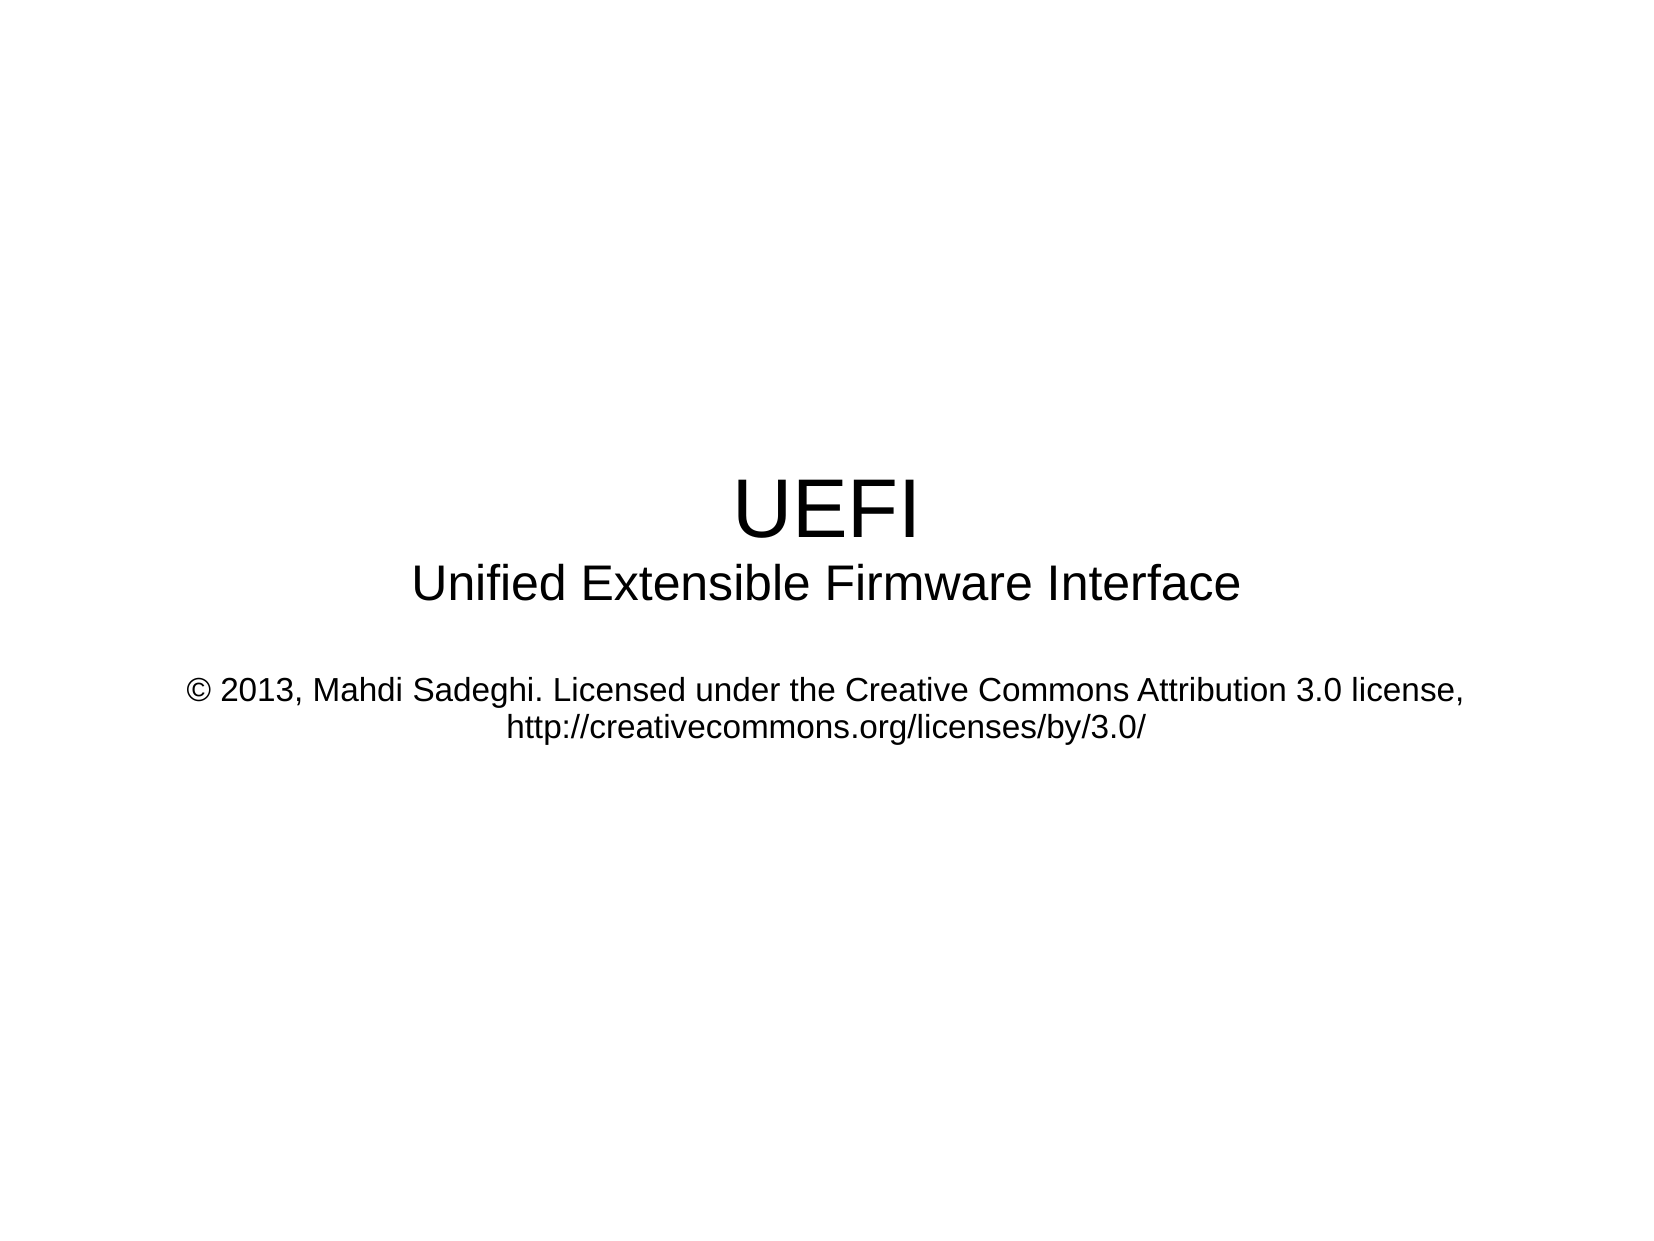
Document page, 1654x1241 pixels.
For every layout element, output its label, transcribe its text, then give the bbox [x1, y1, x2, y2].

subtitle UEFI Unified Extensible Firmware Interface © 2013, Mahdi Sadeghi. Licensed under the Creative Commons Attribution 3.0 license, http://creativecommons.org/licenses/by/3.0/ [82, 49, 1571, 1010]
